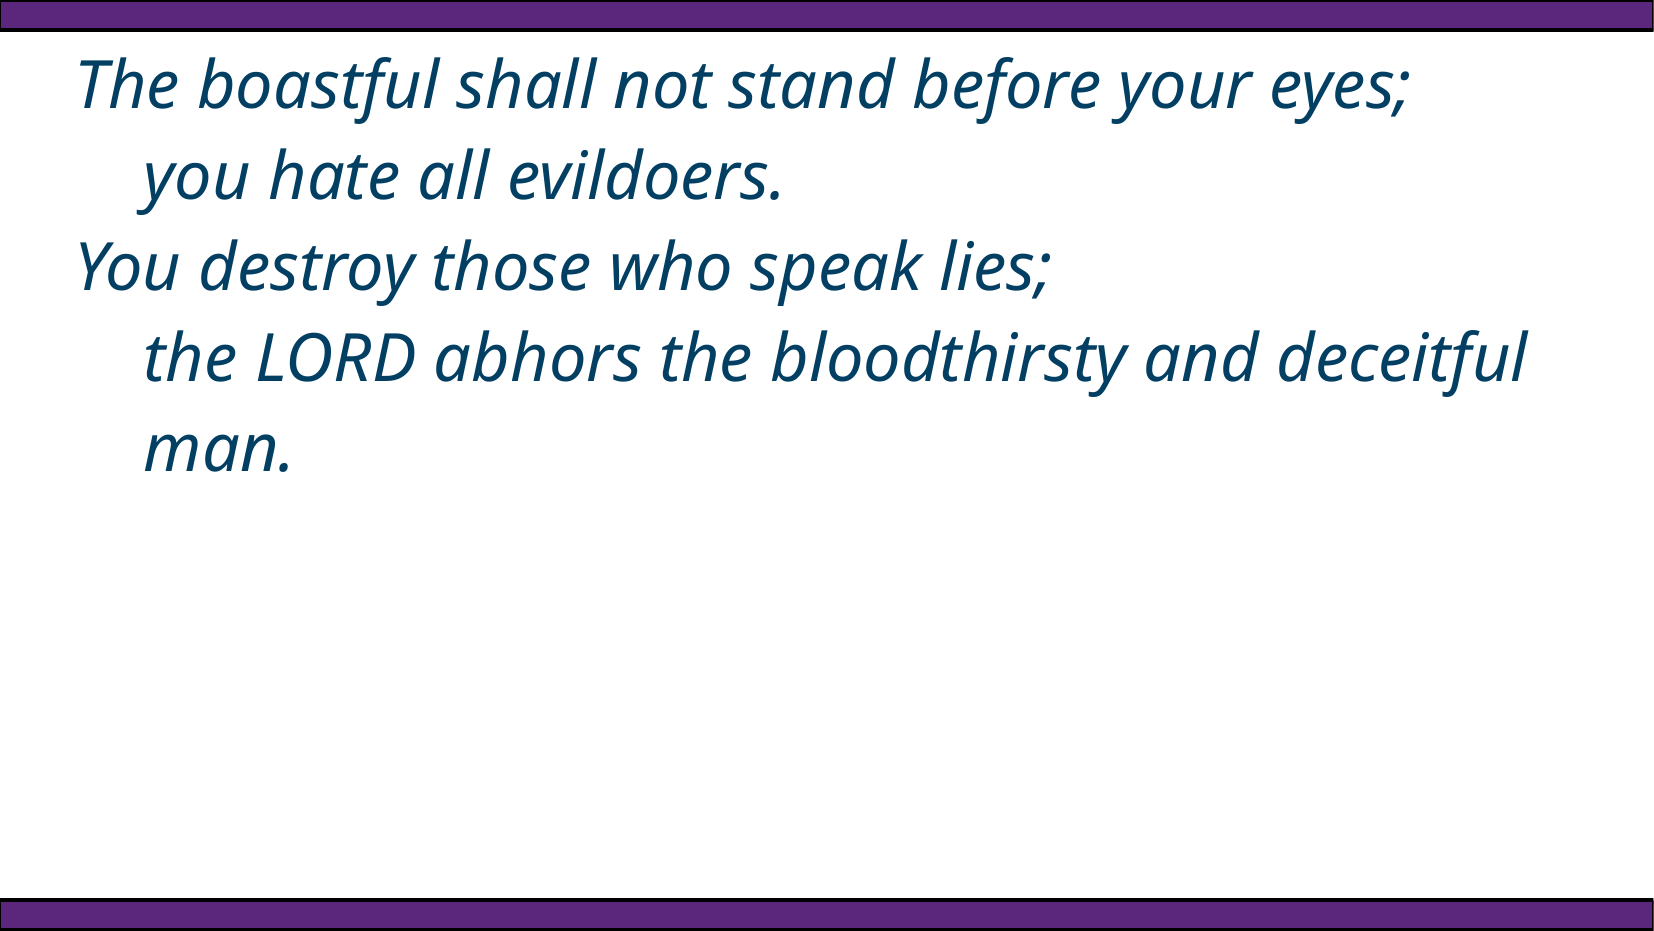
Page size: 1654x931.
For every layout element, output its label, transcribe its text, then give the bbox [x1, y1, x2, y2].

picture [0, 31, 1654, 900]
text_box [0, 900, 1654, 931]
text_box [0, 0, 1654, 31]
text_box The boastful shall not stand before your eyes; you hate all evildoers. You destroy those who speak lies; the Lord abhors the bloodthirsty and deceitful man. [60, 30, 1591, 489]
